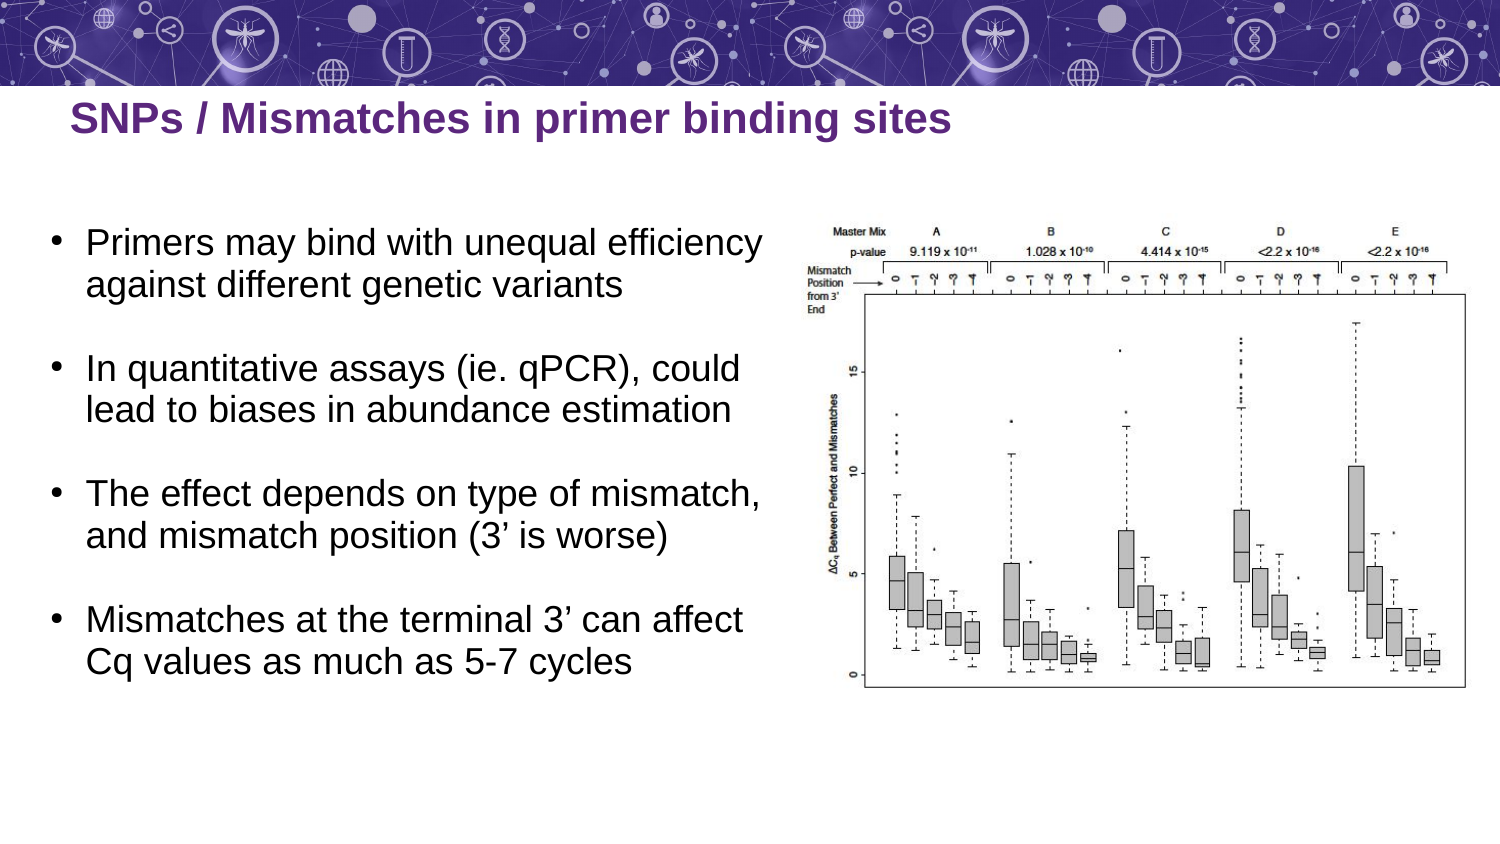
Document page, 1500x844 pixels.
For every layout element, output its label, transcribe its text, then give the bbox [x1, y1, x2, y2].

picture [801, 213, 1477, 697]
title SNPs / Mismatches in primer binding sites [54, 75, 1118, 151]
text_box Primers may bind with unequal efficiency against different genetic variants In quantitative assays (ie. qPCR), could lead to biases in abundance estimation The effect depends on type of mismatch, and mismatch position (3’ is worse) Mismatches at the terminal 3’ can affect Cq values as much as 5-7 cycles [35, 213, 792, 722]
picture [0, 0, 1500, 86]
